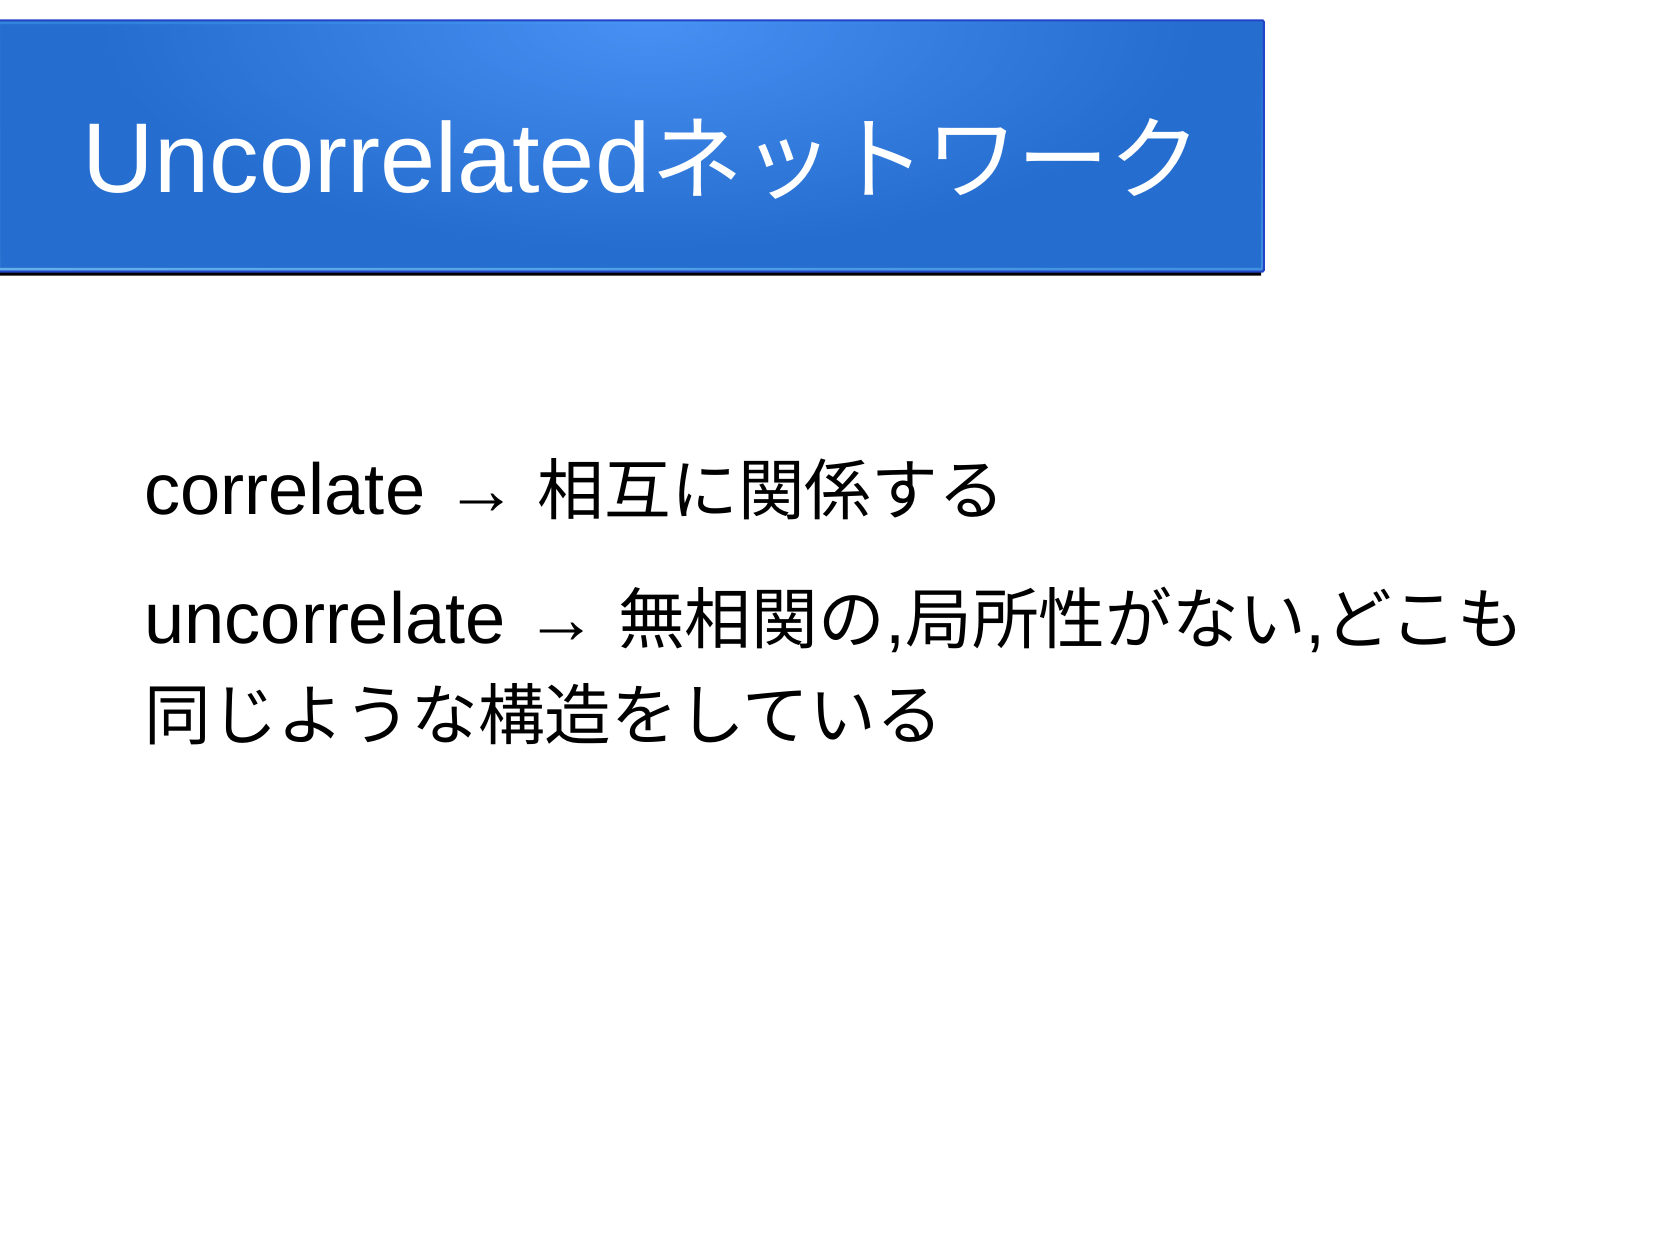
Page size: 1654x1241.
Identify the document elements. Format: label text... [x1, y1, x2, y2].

list correlate → 相互に関係する uncorrelate → 無相関の,局所性がない,どこも同じような構造をしている [73, 437, 1529, 1019]
title Uncorrelatedネットワーク [82, 49, 1250, 257]
